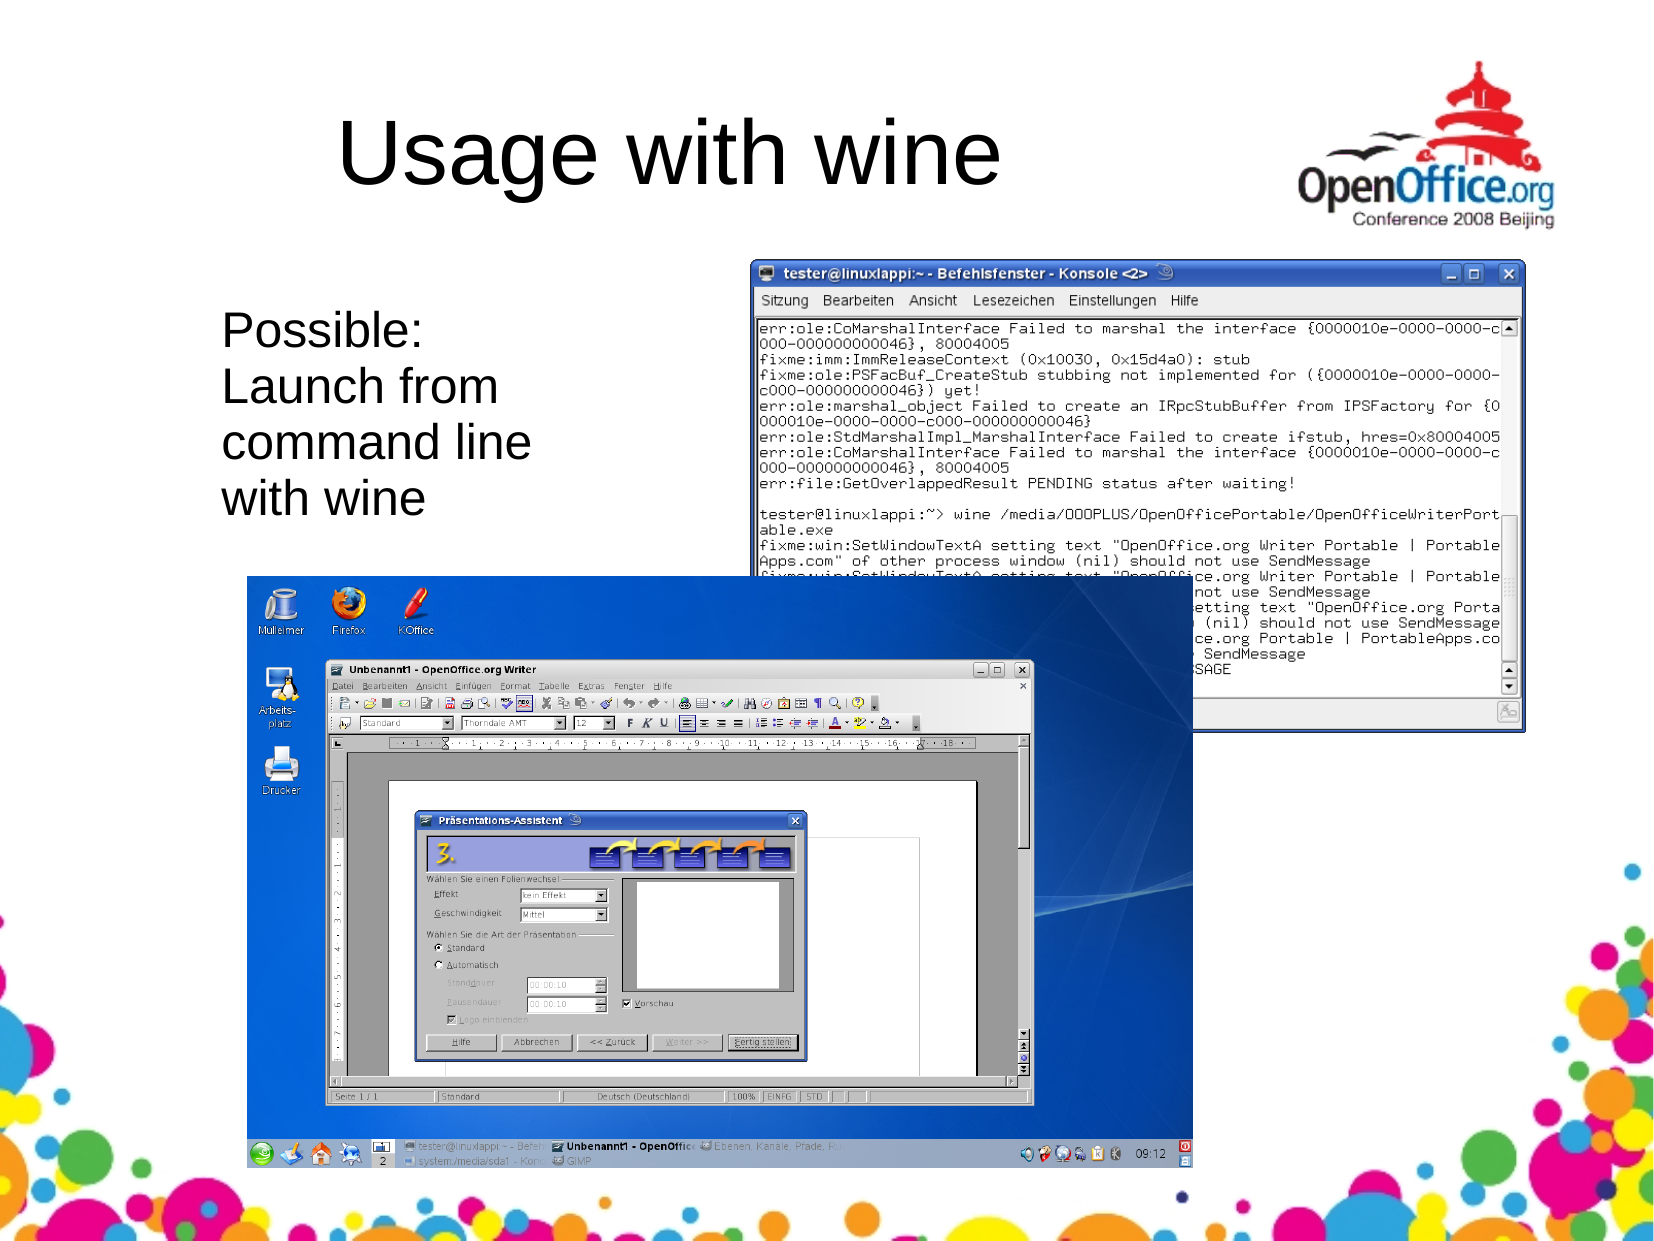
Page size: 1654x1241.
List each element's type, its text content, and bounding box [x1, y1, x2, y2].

title Usage with wine [82, 49, 1258, 257]
picture [0, 259, 1654, 1241]
picture [1285, 51, 1569, 250]
text_box Possible: Launch from command line with wine [206, 295, 548, 534]
